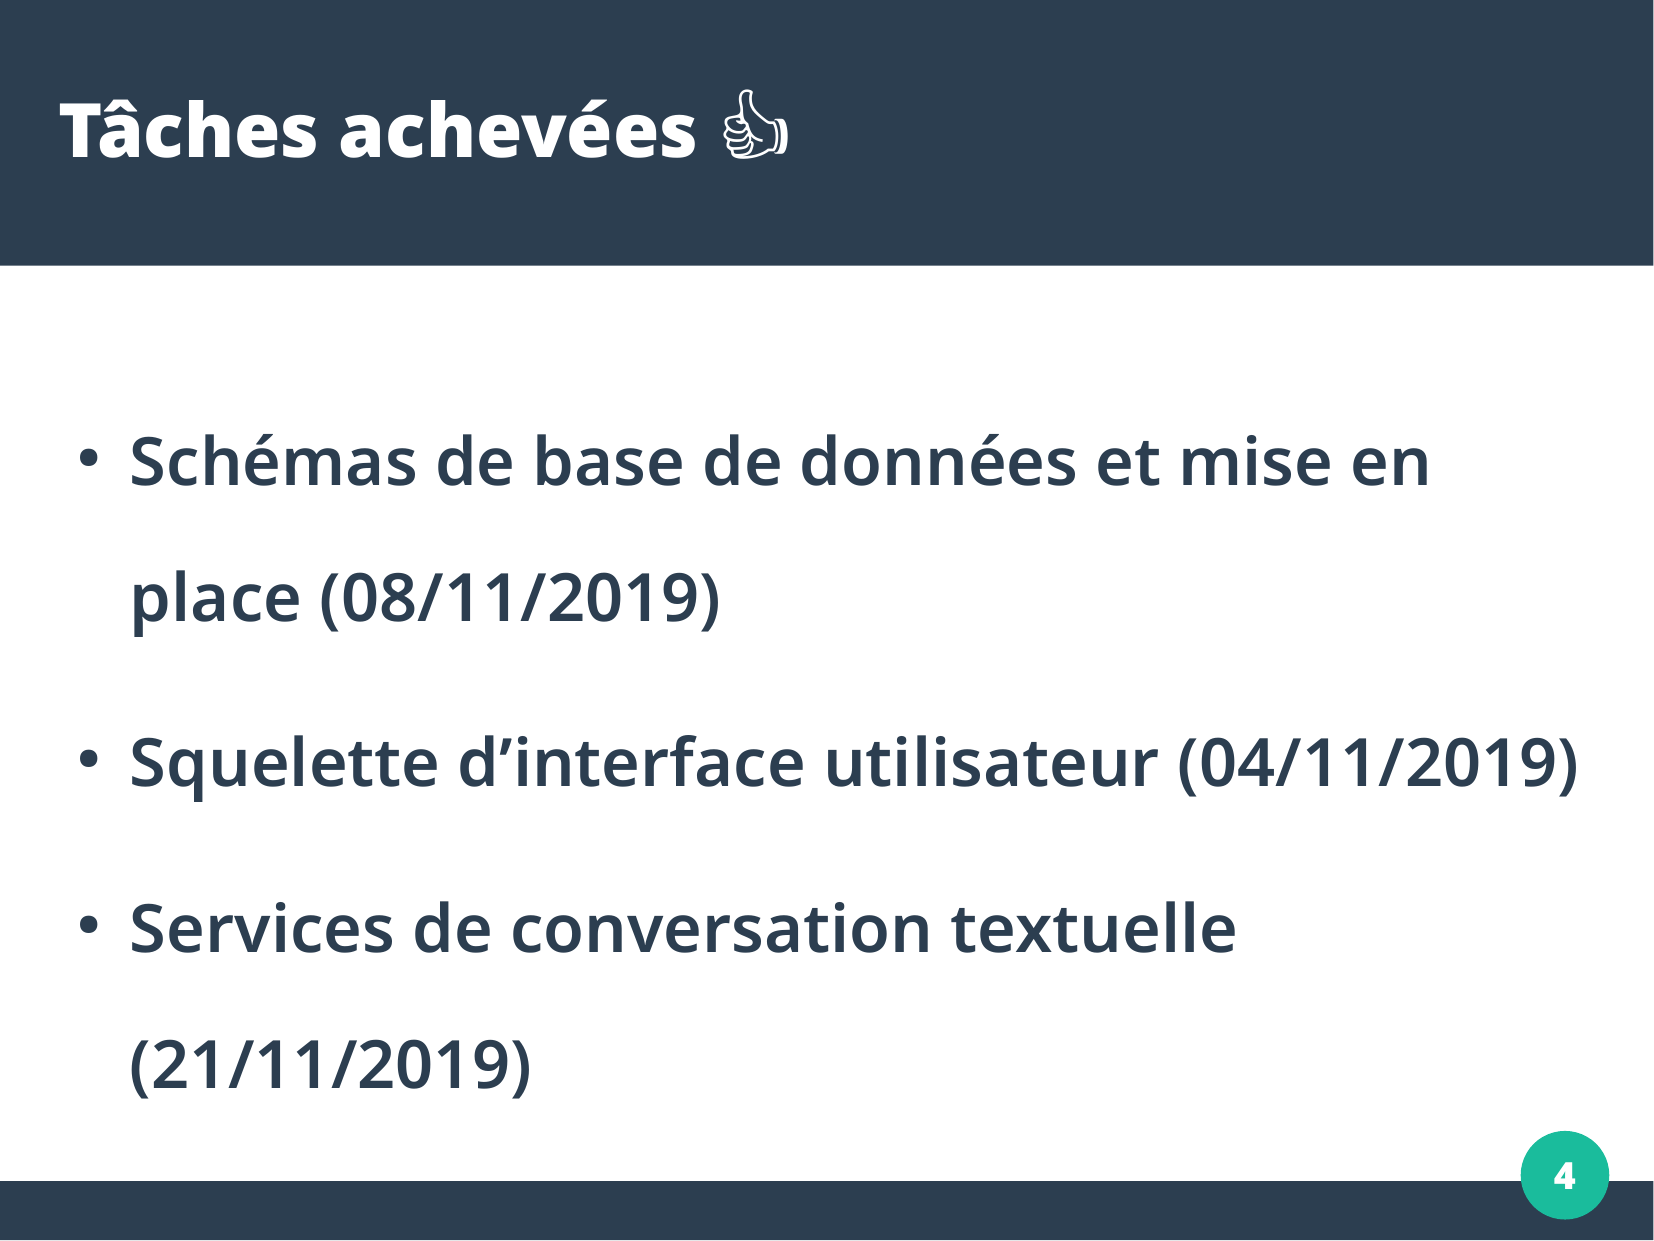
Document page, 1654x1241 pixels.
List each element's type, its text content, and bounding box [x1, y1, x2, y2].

title Tâches achevées 👍 [59, 49, 1595, 207]
list Schémas de base de données et mise en place (08/11/2019) Squelette d’interface utilisateur (04/11/2019) Services de conversation textuelle (21/11/2019) [59, 324, 1595, 1152]
